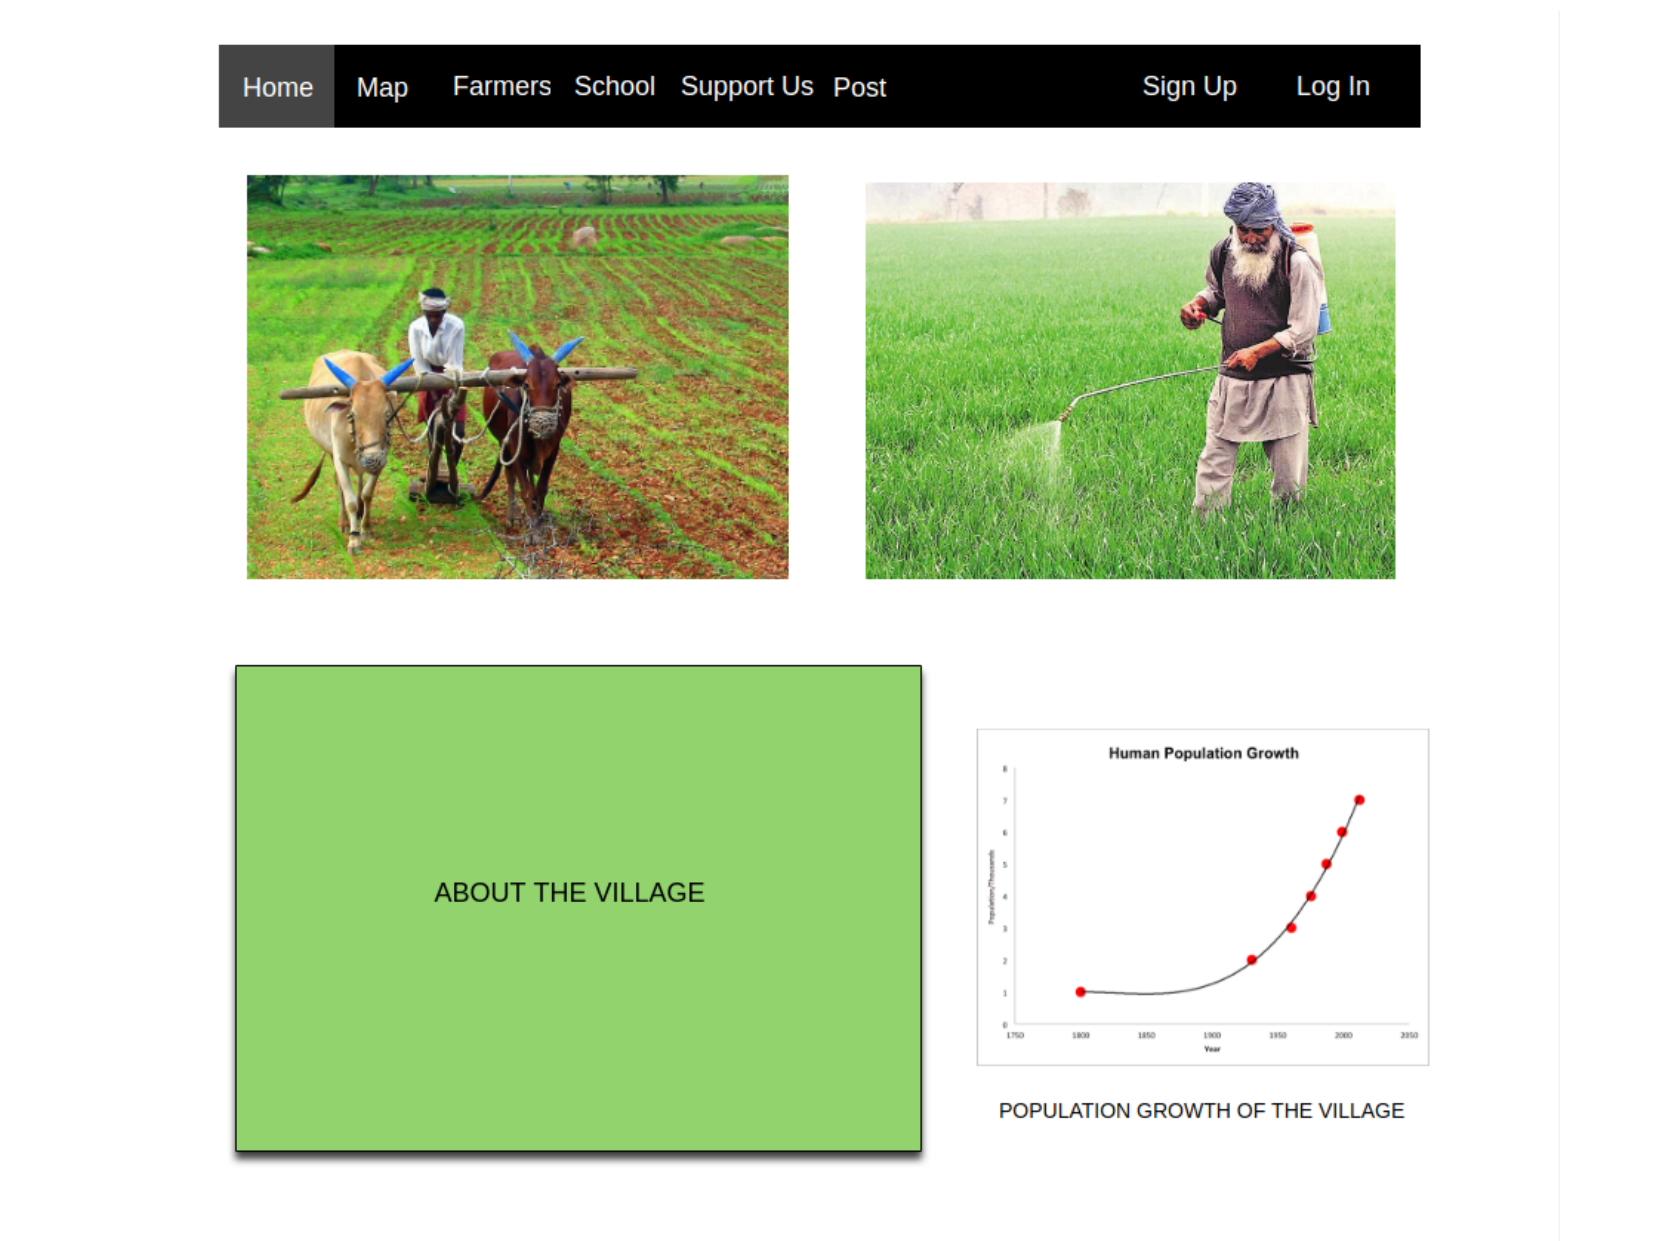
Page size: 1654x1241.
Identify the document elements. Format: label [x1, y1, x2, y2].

picture [83, 11, 1560, 1241]
